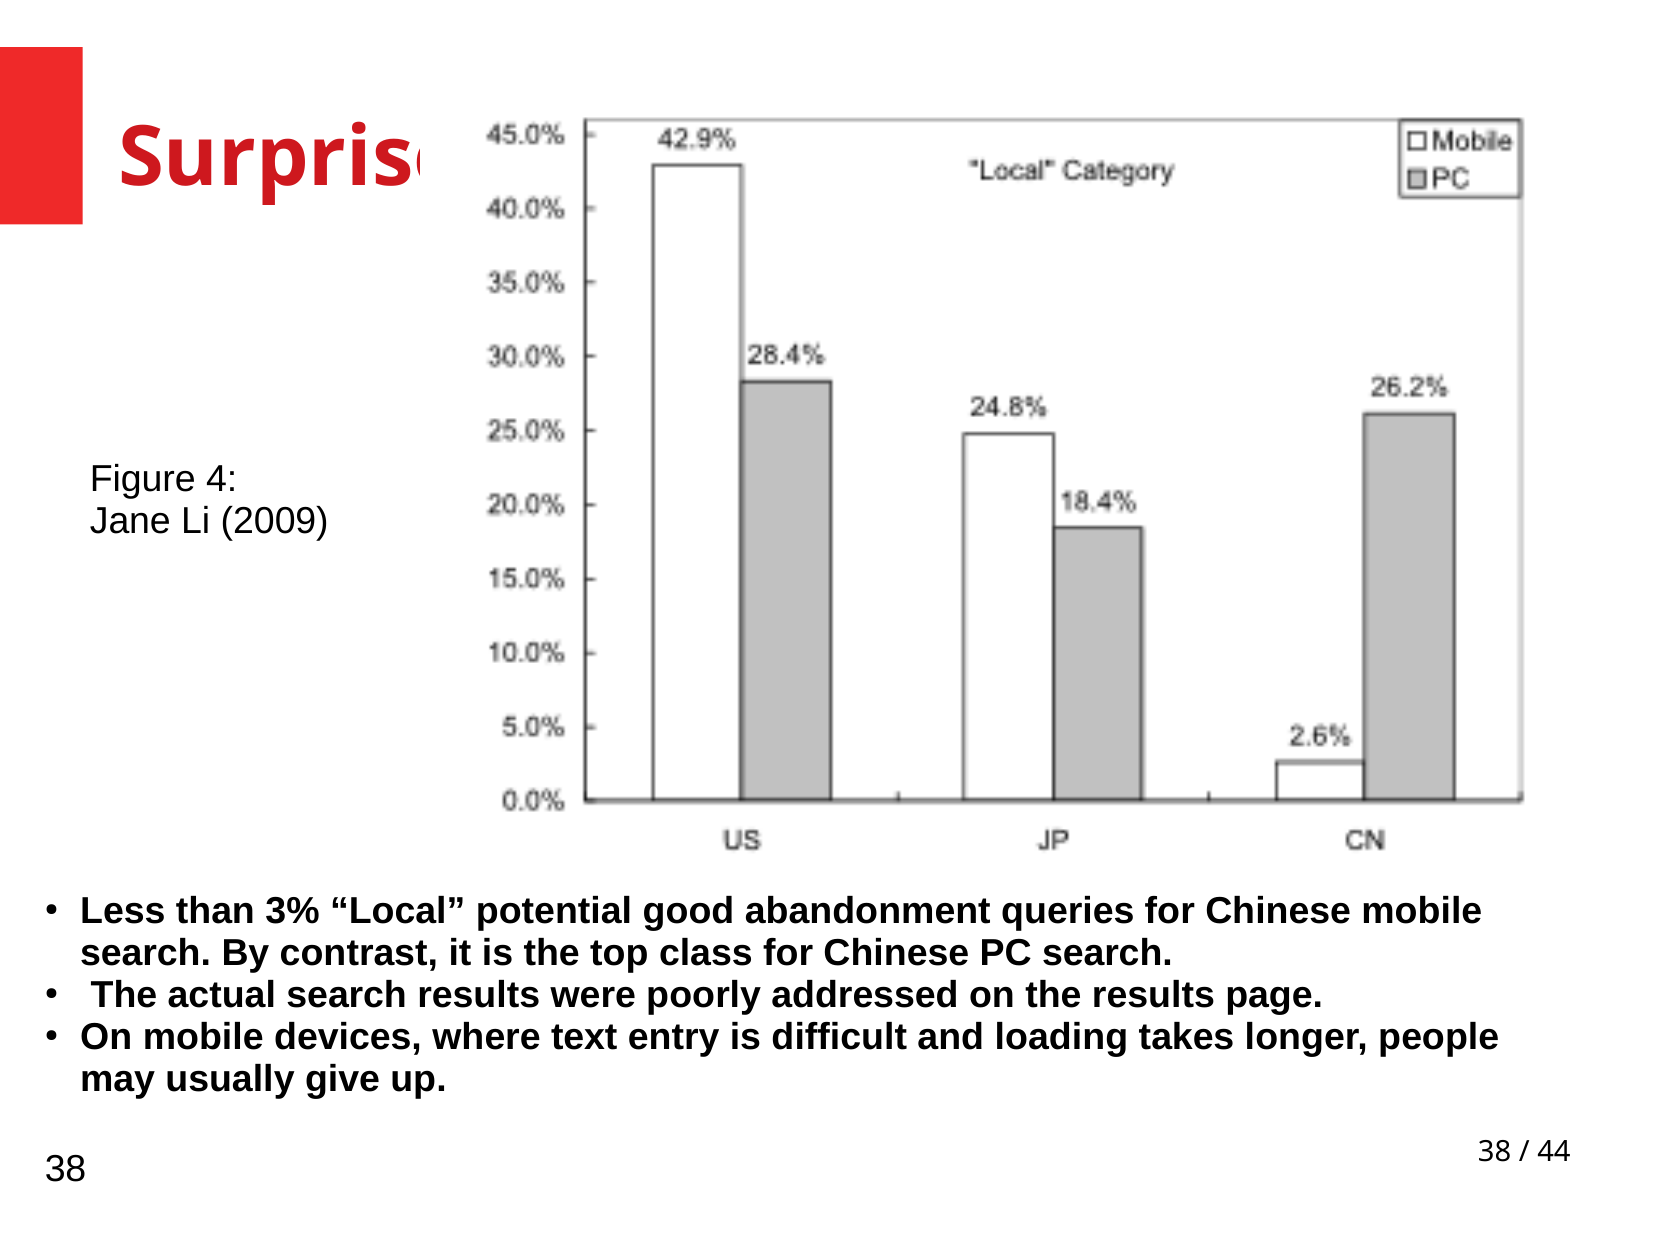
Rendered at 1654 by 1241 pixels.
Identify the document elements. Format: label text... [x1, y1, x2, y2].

text_box Less than 3% “Local” potential good abandonment queries for Chinese mobile search. By contrast, it is the top class for Chinese PC search. The actual search results were poorly addressed on the results page. On mobile devices, where text entry is difficult and loading takes longer, people may usually give up. [30, 882, 1591, 1188]
text_box Figure 4: Jane Li (2009) [75, 450, 344, 549]
text_box 38 [30, 1140, 106, 1197]
picture [420, 74, 1583, 882]
title Surprise! [118, 49, 1571, 257]
